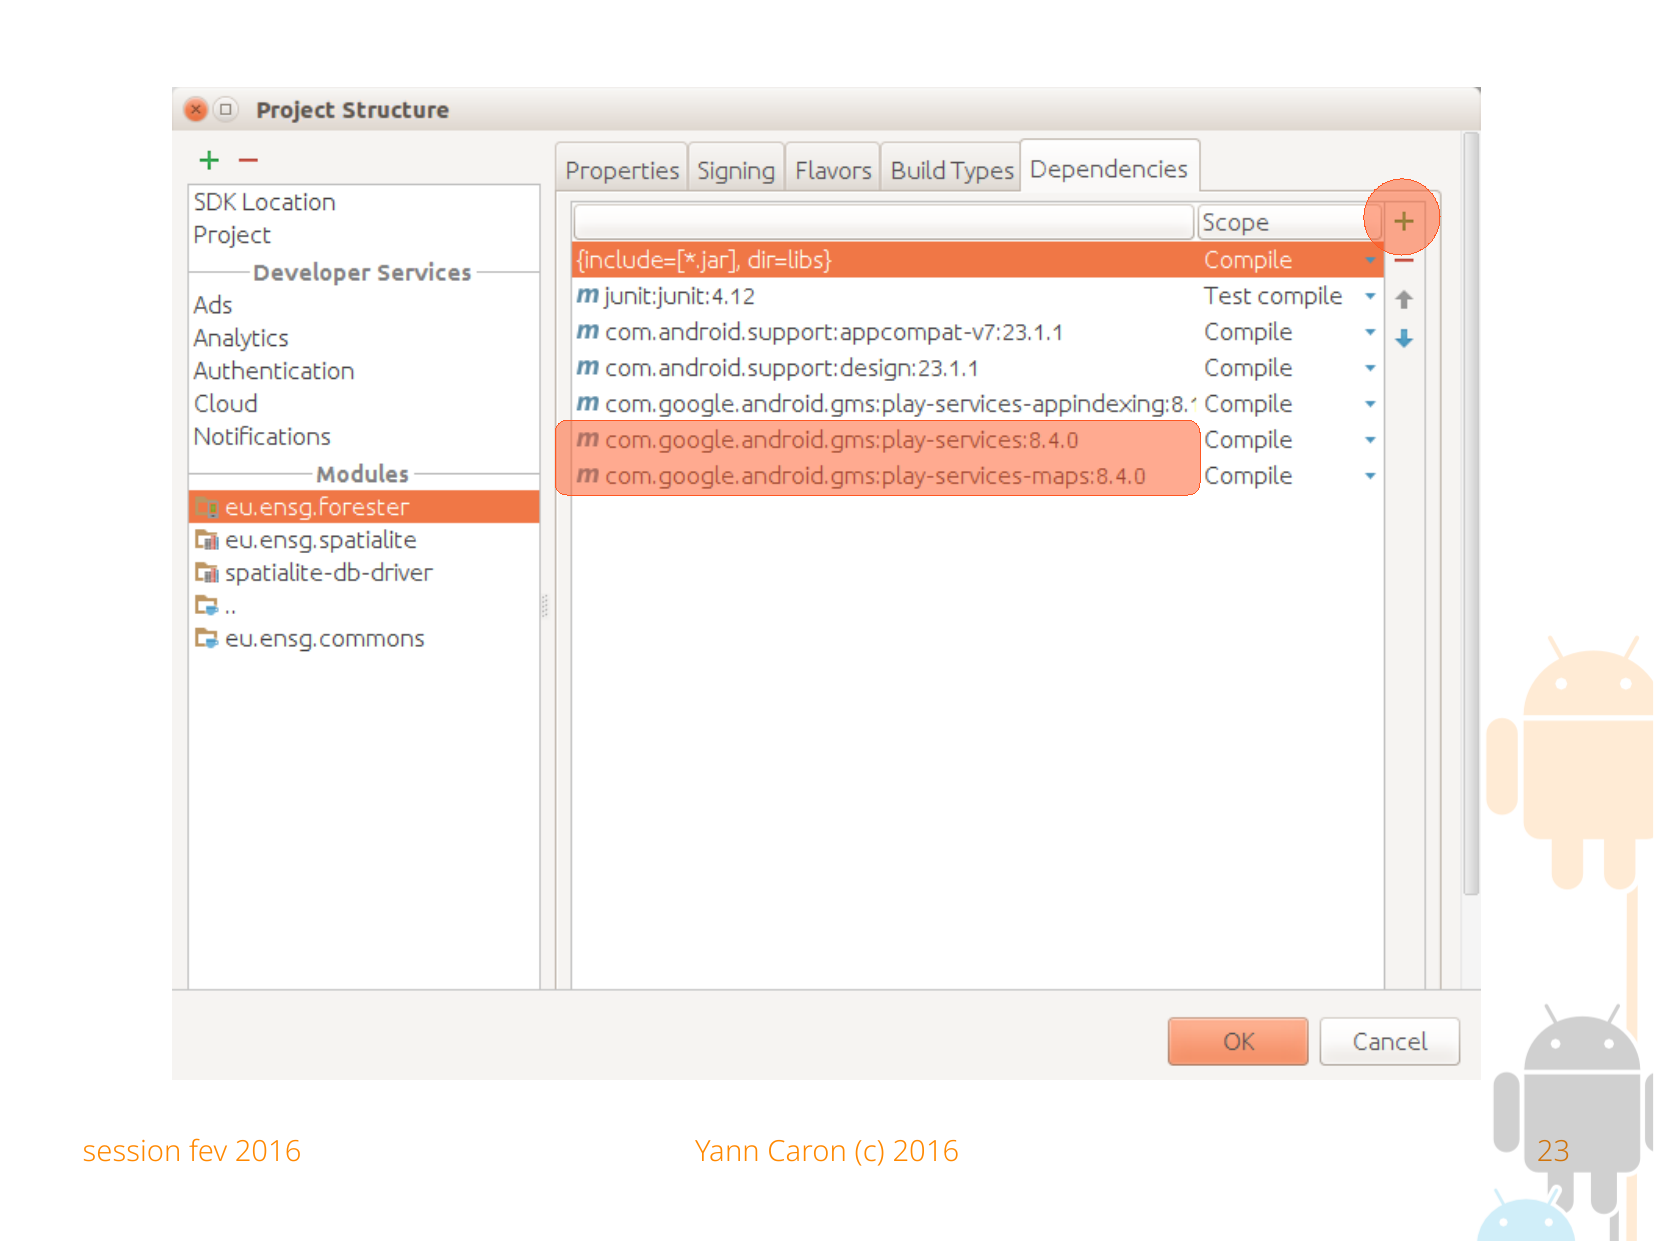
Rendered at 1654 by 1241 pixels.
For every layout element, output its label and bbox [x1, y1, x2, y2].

picture [172, 87, 1654, 1241]
text_box [555, 420, 1201, 496]
text_box [1363, 178, 1441, 256]
